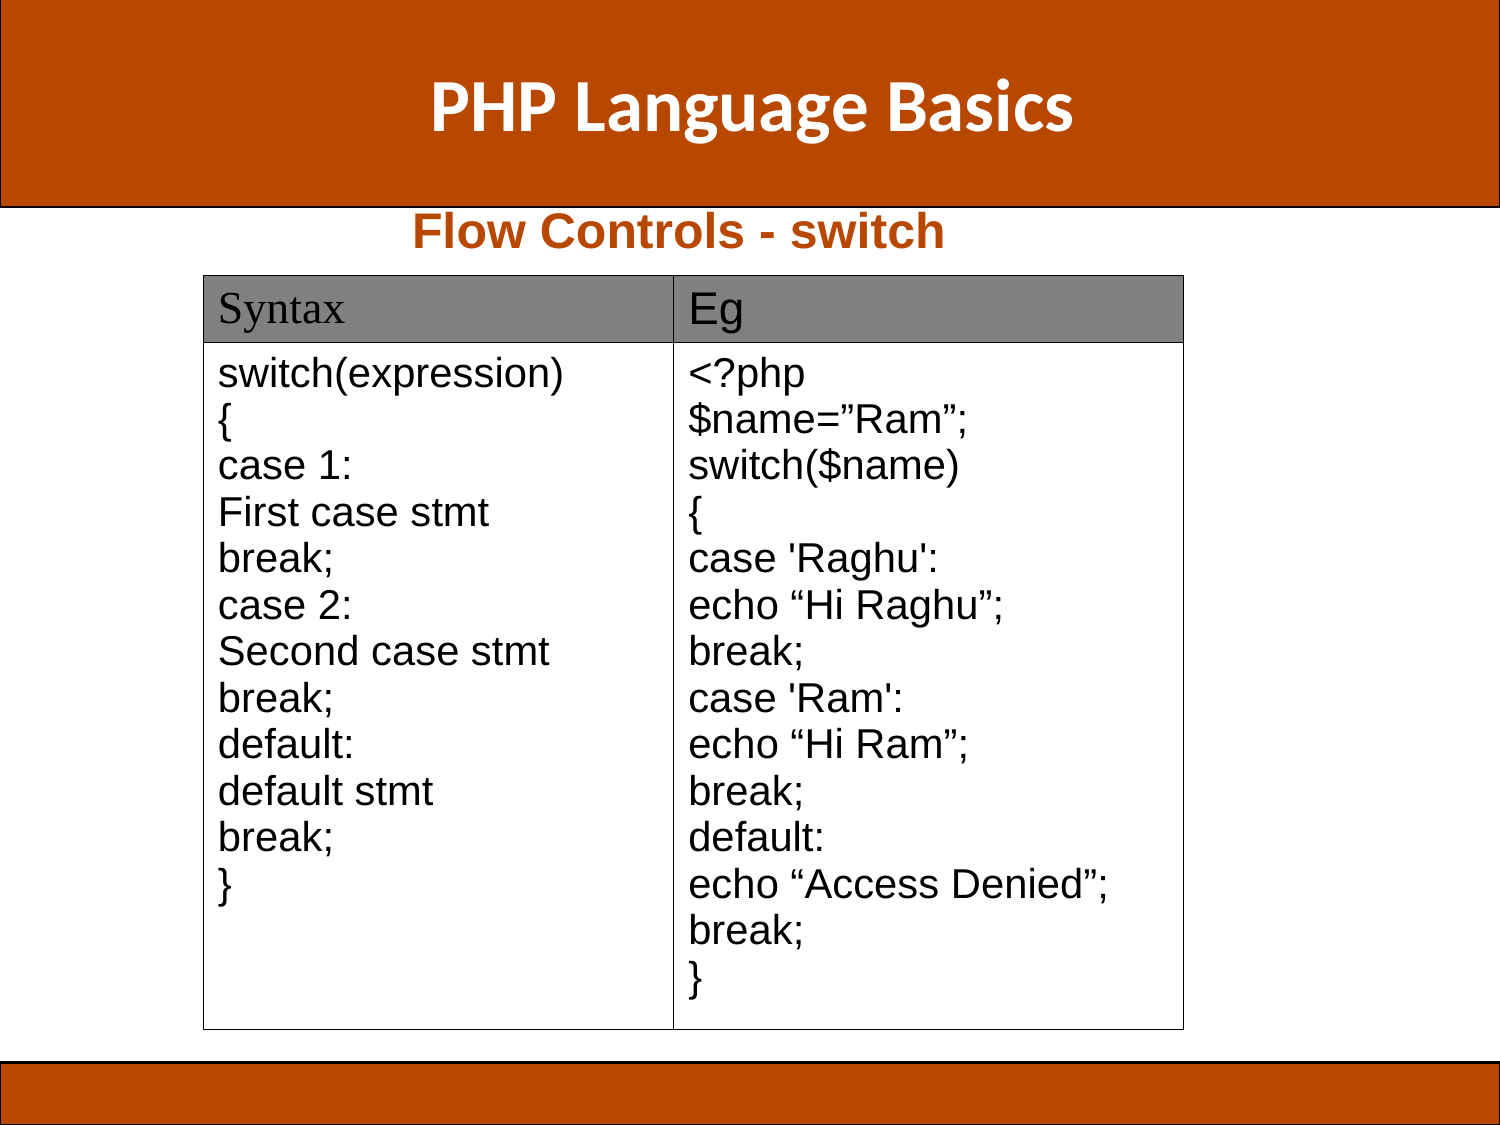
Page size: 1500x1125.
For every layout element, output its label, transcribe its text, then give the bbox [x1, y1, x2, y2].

table_cell switch(expression) { case 1: First case stmt break; case 2: Second case stmt break; default: default stmt break; } [204, 343, 673, 1029]
text_box PHP Language Basics [295, 66, 1211, 154]
table_header Eg [674, 276, 1183, 342]
list Flow Controls - switch [37, 206, 1418, 961]
table_cell <?php $name=”Ram”; switch($name) { case 'Raghu': echo “Hi Raghu”; break; case 'Ram': echo “Hi Ram”; break; default: echo “Access Denied”; break; } [674, 343, 1183, 1029]
table_header Syntax [204, 276, 673, 342]
